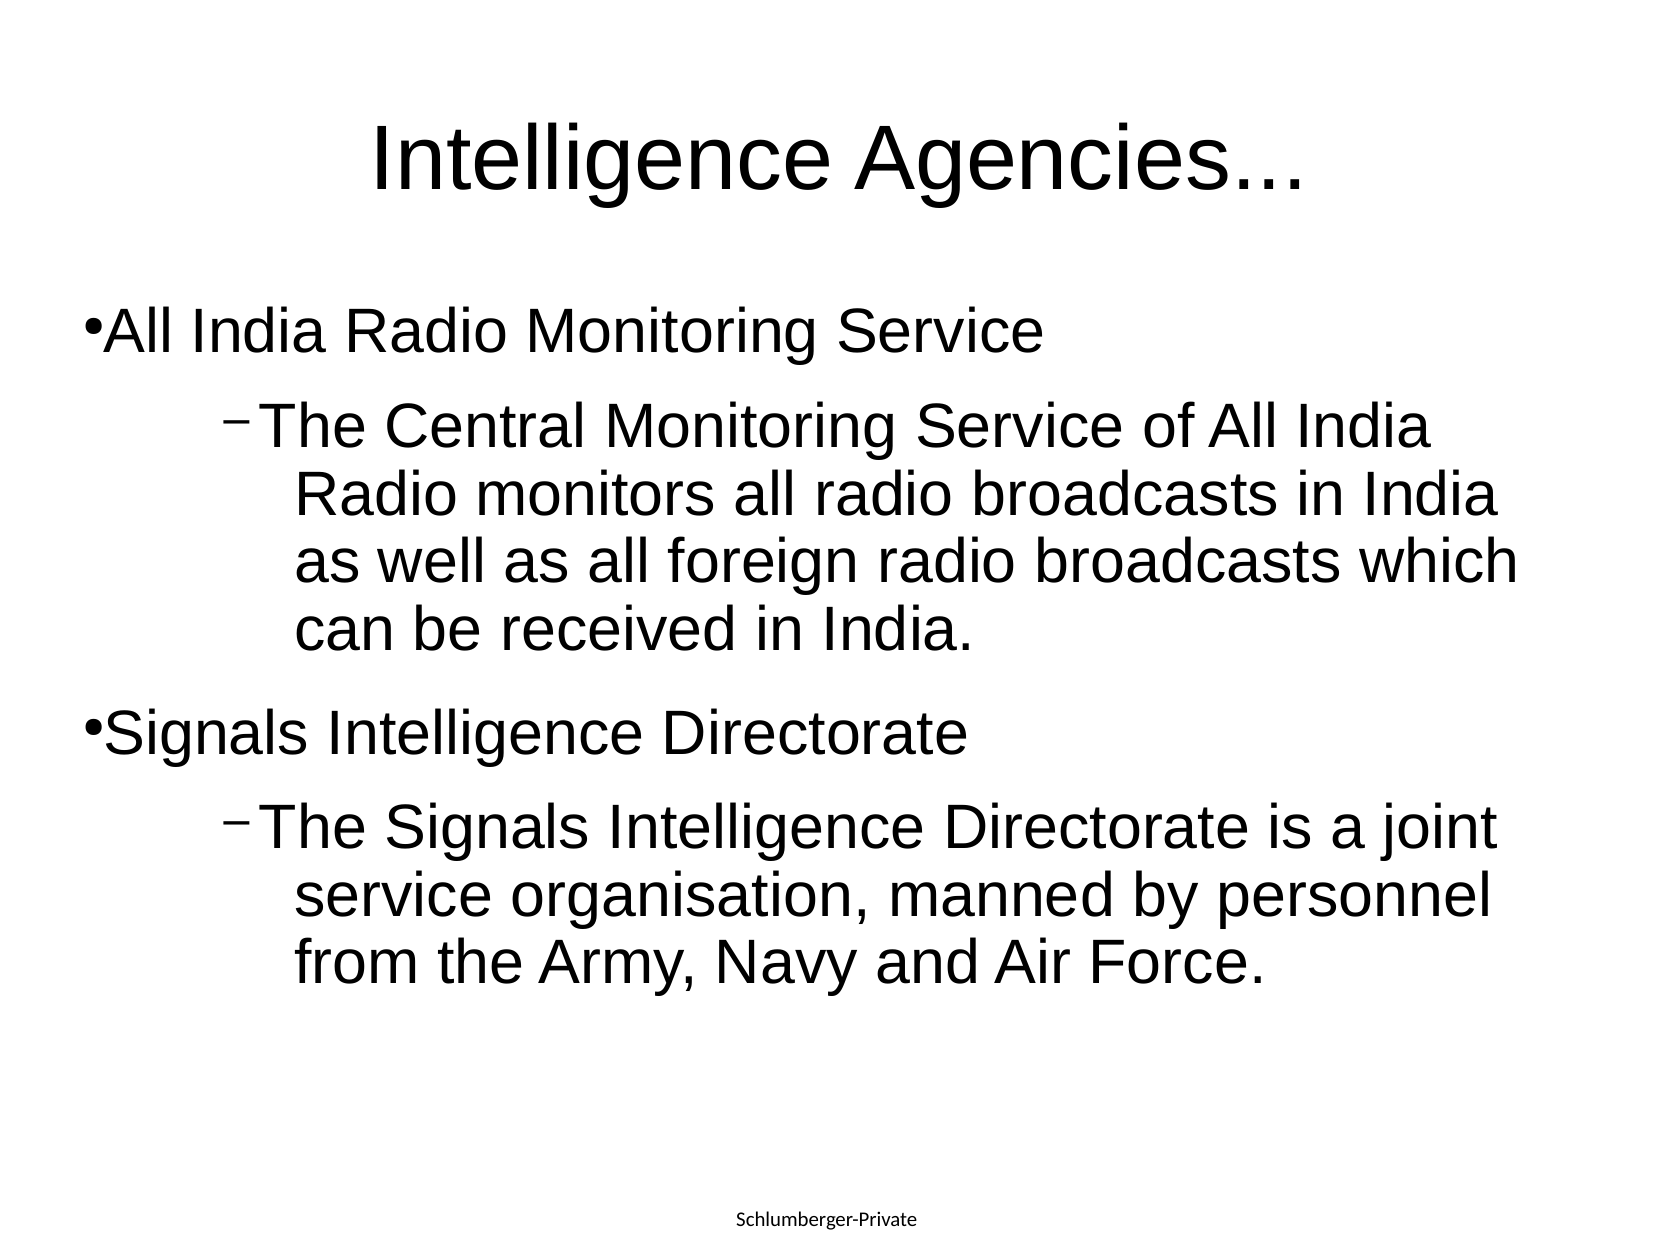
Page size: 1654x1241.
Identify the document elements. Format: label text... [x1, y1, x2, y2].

title Intelligence Agencies... [82, 49, 1571, 257]
list All India Radio Monitoring Service The Central Monitoring Service of All India Radio monitors all radio broadcasts in India as well as all foreign radio broadcasts which can be received in India. Signals Intelligence Directorate The Signals Intelligence Directorate is a joint service organisation, manned by personnel from the Army, Navy and Air Force. [82, 290, 1571, 1010]
